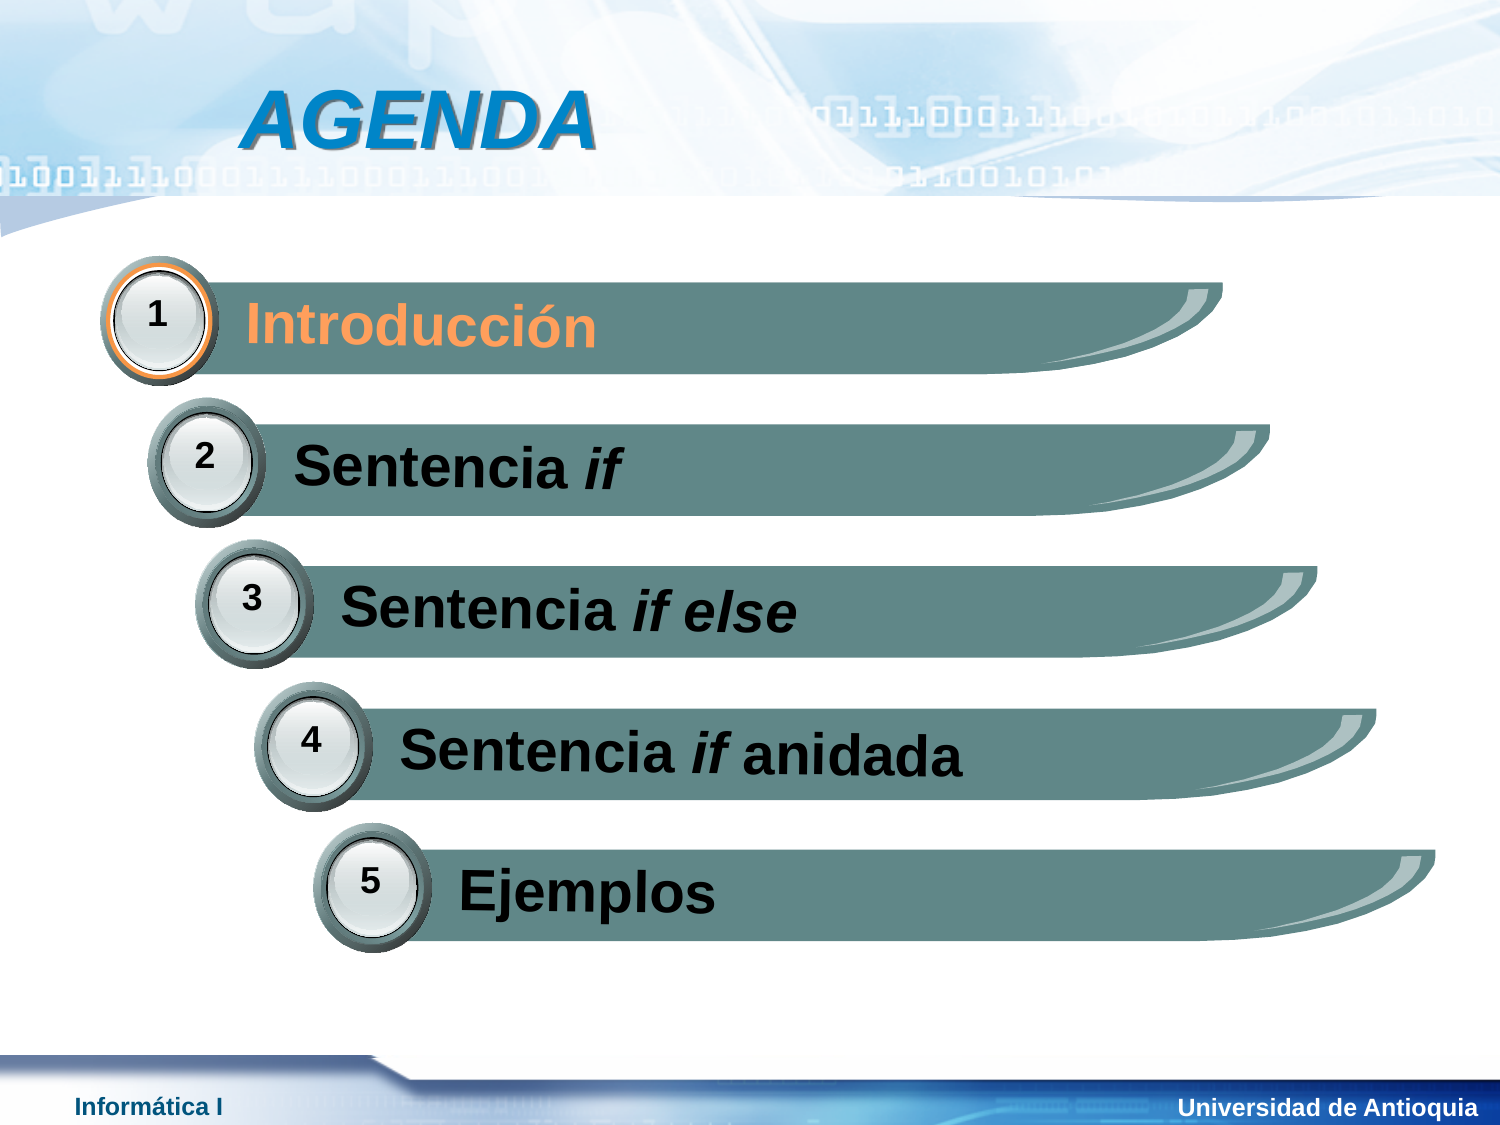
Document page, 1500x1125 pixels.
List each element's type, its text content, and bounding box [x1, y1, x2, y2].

text_box [195, 539, 1098, 669]
text_box Sentencia if anidada [384, 703, 1248, 801]
picture [0, 0, 1500, 196]
text_box 1 [121, 275, 196, 349]
text_box 4 [275, 701, 350, 775]
text_box Sentencia if else [325, 560, 1189, 659]
text_box [777, 708, 1377, 790]
text_box [621, 282, 1223, 359]
picture [0, 1055, 1500, 1125]
text_box [147, 397, 1044, 528]
text_box 5 [334, 842, 409, 916]
text_box [313, 822, 1200, 953]
text_box [834, 849, 1436, 931]
text_box Ejemplos [443, 844, 1307, 942]
text_box [683, 424, 1270, 510]
text_box 2 [169, 417, 243, 490]
title AGENDA [224, 57, 1438, 150]
text_box [100, 256, 988, 386]
text_box [748, 566, 1318, 648]
text_box Introducción [230, 277, 1117, 375]
text_box 3 [216, 559, 291, 632]
text_box [254, 681, 1141, 812]
text_box Sentencia if [278, 419, 1117, 517]
